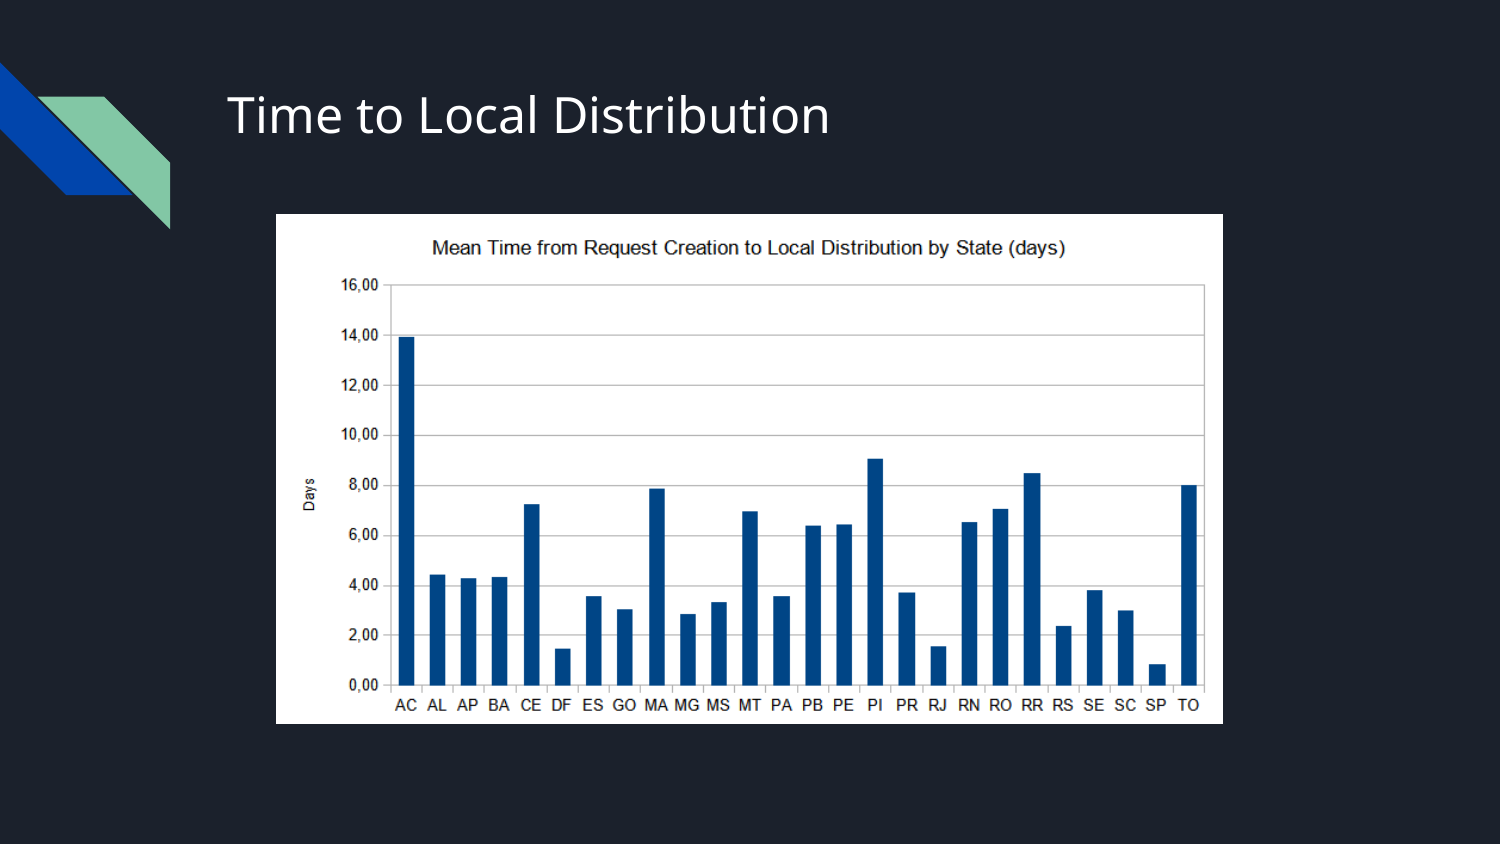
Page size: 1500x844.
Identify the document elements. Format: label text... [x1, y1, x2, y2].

picture [276, 214, 1223, 724]
title Time to Local Distribution [212, 64, 1368, 215]
